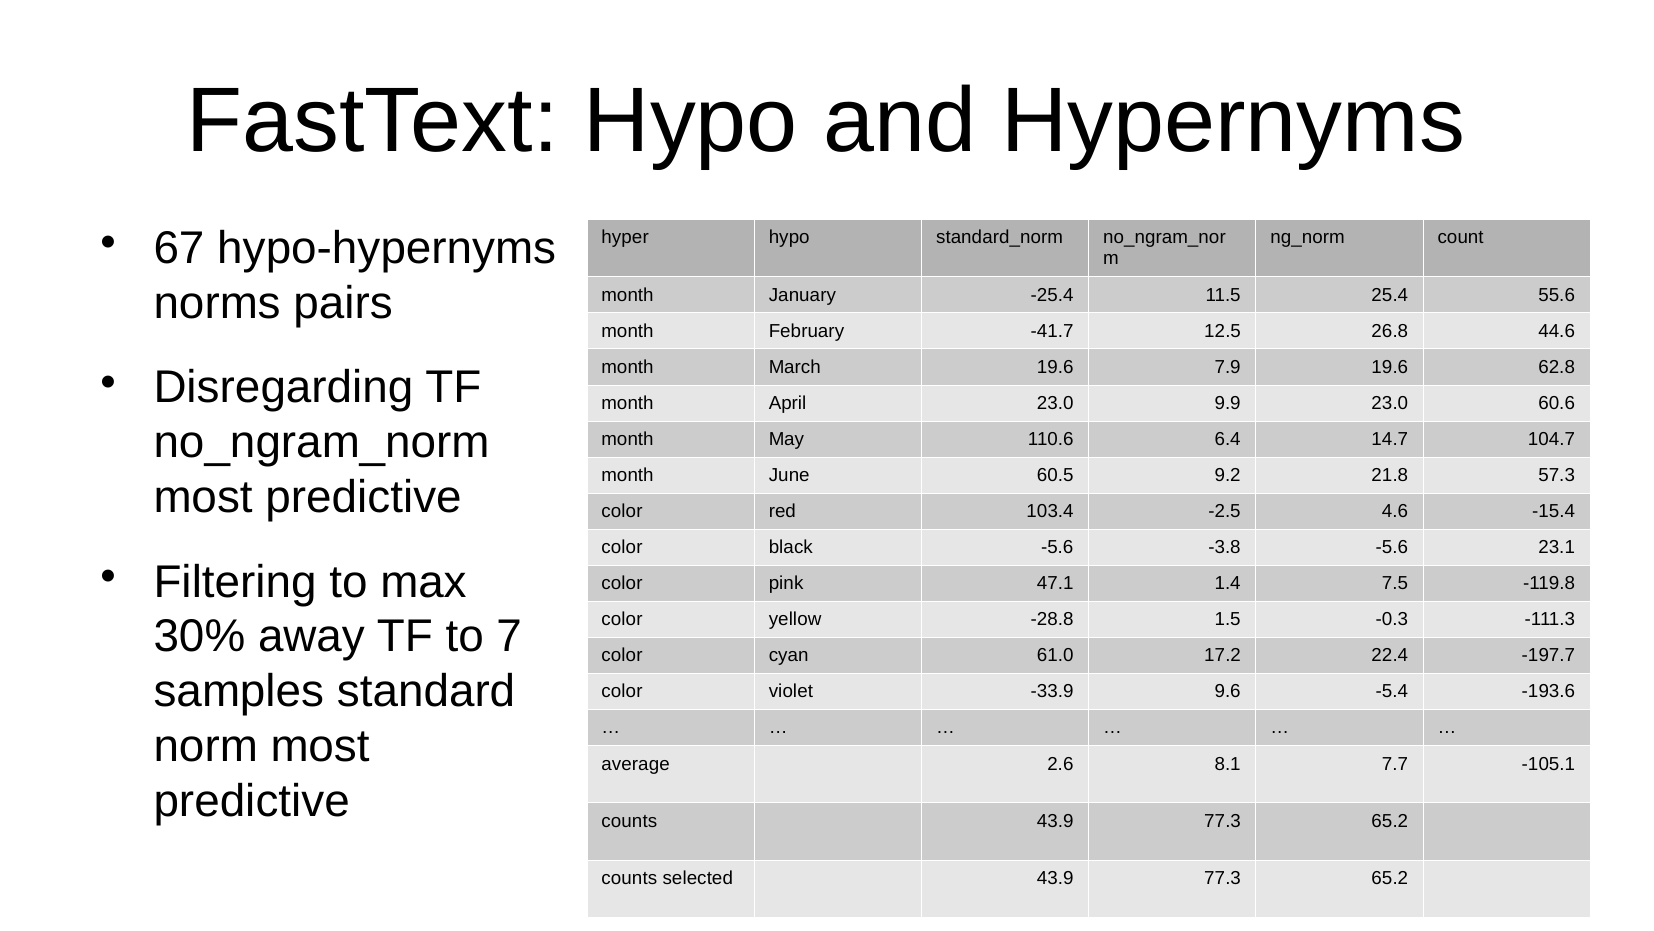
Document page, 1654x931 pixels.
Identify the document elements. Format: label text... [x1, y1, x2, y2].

table_cell -2.5 [1089, 494, 1255, 529]
table_cell 47.1 [922, 566, 1088, 601]
table_cell -25.4 [922, 277, 1088, 312]
table_cell red [755, 494, 921, 529]
table_cell -0.3 [1256, 602, 1423, 637]
table_cell color [588, 602, 754, 637]
table_cell 7.7 [1256, 746, 1423, 802]
table_cell -111.3 [1424, 602, 1590, 637]
table_cell color [588, 530, 754, 565]
table_cell 103.4 [922, 494, 1088, 529]
table_cell -5.6 [1256, 530, 1423, 565]
table_cell -41.7 [922, 313, 1088, 348]
table_cell 9.6 [1089, 674, 1255, 709]
table_cell [755, 746, 921, 802]
text_box 67 hypo-hypernyms norms pairs Disregarding TF no_ngram_norm most predictive Filtering to max 30% away TF to 7 samples standard norm most predictive [82, 217, 570, 855]
table_cell yellow [755, 602, 921, 637]
table_cell 8.1 [1089, 746, 1255, 802]
table_cell month [588, 313, 754, 348]
table_cell 23.0 [922, 386, 1088, 421]
table_cell 6.4 [1089, 422, 1255, 457]
table_cell [755, 861, 921, 917]
table_cell violet [755, 674, 921, 709]
table_cell -15.4 [1424, 494, 1590, 529]
table_cell 23.1 [1424, 530, 1590, 565]
table_cell cyan [755, 638, 921, 673]
table_cell 19.6 [922, 349, 1088, 385]
table_cell … [755, 710, 921, 745]
table_cell 25.4 [1256, 277, 1423, 312]
table_cell 43.9 [922, 803, 1088, 860]
table_header count [1424, 220, 1590, 276]
table_cell 62.8 [1424, 349, 1590, 385]
table_cell 7.5 [1256, 566, 1423, 601]
table_cell 14.7 [1256, 422, 1423, 457]
table_cell … [1089, 710, 1255, 745]
table_cell -5.6 [922, 530, 1088, 565]
table_cell 104.7 [1424, 422, 1590, 457]
table_cell May [755, 422, 921, 457]
table_cell 22.4 [1256, 638, 1423, 673]
table_cell -197.7 [1424, 638, 1590, 673]
table_cell [755, 803, 921, 860]
table_header ng_norm [1256, 220, 1423, 276]
table_cell 61.0 [922, 638, 1088, 673]
table_cell month [588, 277, 754, 312]
table_cell 26.8 [1256, 313, 1423, 348]
table_cell 1.5 [1089, 602, 1255, 637]
table_cell color [588, 674, 754, 709]
table_cell -33.9 [922, 674, 1088, 709]
table_cell 60.6 [1424, 386, 1590, 421]
table_cell month [588, 422, 754, 457]
table_header hypo [755, 220, 921, 276]
table_cell 44.6 [1424, 313, 1590, 348]
table_cell month [588, 349, 754, 385]
table_cell -3.8 [1089, 530, 1255, 565]
table_cell January [755, 277, 921, 312]
table_cell 43.9 [922, 861, 1088, 917]
table_cell … [588, 710, 754, 745]
table_cell counts [588, 803, 754, 860]
table_cell -28.8 [922, 602, 1088, 637]
table_cell 17.2 [1089, 638, 1255, 673]
table_cell -193.6 [1424, 674, 1590, 709]
table_cell … [922, 710, 1088, 745]
table_cell black [755, 530, 921, 565]
table_cell 12.5 [1089, 313, 1255, 348]
table_cell 9.2 [1089, 458, 1255, 493]
table_cell -5.4 [1256, 674, 1423, 709]
table_cell June [755, 458, 921, 493]
table_cell [1424, 861, 1590, 917]
table_cell 21.8 [1256, 458, 1423, 493]
table_cell March [755, 349, 921, 385]
table_cell … [1256, 710, 1423, 745]
table_cell pink [755, 566, 921, 601]
table_cell 60.5 [922, 458, 1088, 493]
table_cell 9.9 [1089, 386, 1255, 421]
table_cell counts selected [588, 861, 754, 917]
table_cell 65.2 [1256, 803, 1423, 860]
table_cell 77.3 [1089, 861, 1255, 917]
table_cell 4.6 [1256, 494, 1423, 529]
text_box FastText: Hypo and Hypernyms [82, 37, 1571, 193]
table_cell 55.6 [1424, 277, 1590, 312]
table_cell 19.6 [1256, 349, 1423, 385]
table_cell -119.8 [1424, 566, 1590, 601]
table_cell 77.3 [1089, 803, 1255, 860]
table_cell April [755, 386, 921, 421]
table_cell February [755, 313, 921, 348]
table_cell average [588, 746, 754, 802]
table_cell 23.0 [1256, 386, 1423, 421]
table_cell color [588, 638, 754, 673]
table_cell color [588, 494, 754, 529]
table_cell … [1424, 710, 1590, 745]
table_cell month [588, 386, 754, 421]
table_cell -105.1 [1424, 746, 1590, 802]
table_header no_ngram_norm [1089, 220, 1255, 276]
table_cell 65.2 [1256, 861, 1423, 917]
table_cell 11.5 [1089, 277, 1255, 312]
table_cell 2.6 [922, 746, 1088, 802]
table_header standard_norm [922, 220, 1088, 276]
table_cell month [588, 458, 754, 493]
table_cell 110.6 [922, 422, 1088, 457]
table_cell 1.4 [1089, 566, 1255, 601]
table_cell 7.9 [1089, 349, 1255, 385]
table_cell 57.3 [1424, 458, 1590, 493]
table_header hyper [588, 220, 754, 276]
table_cell color [588, 566, 754, 601]
table_cell [1424, 803, 1590, 860]
